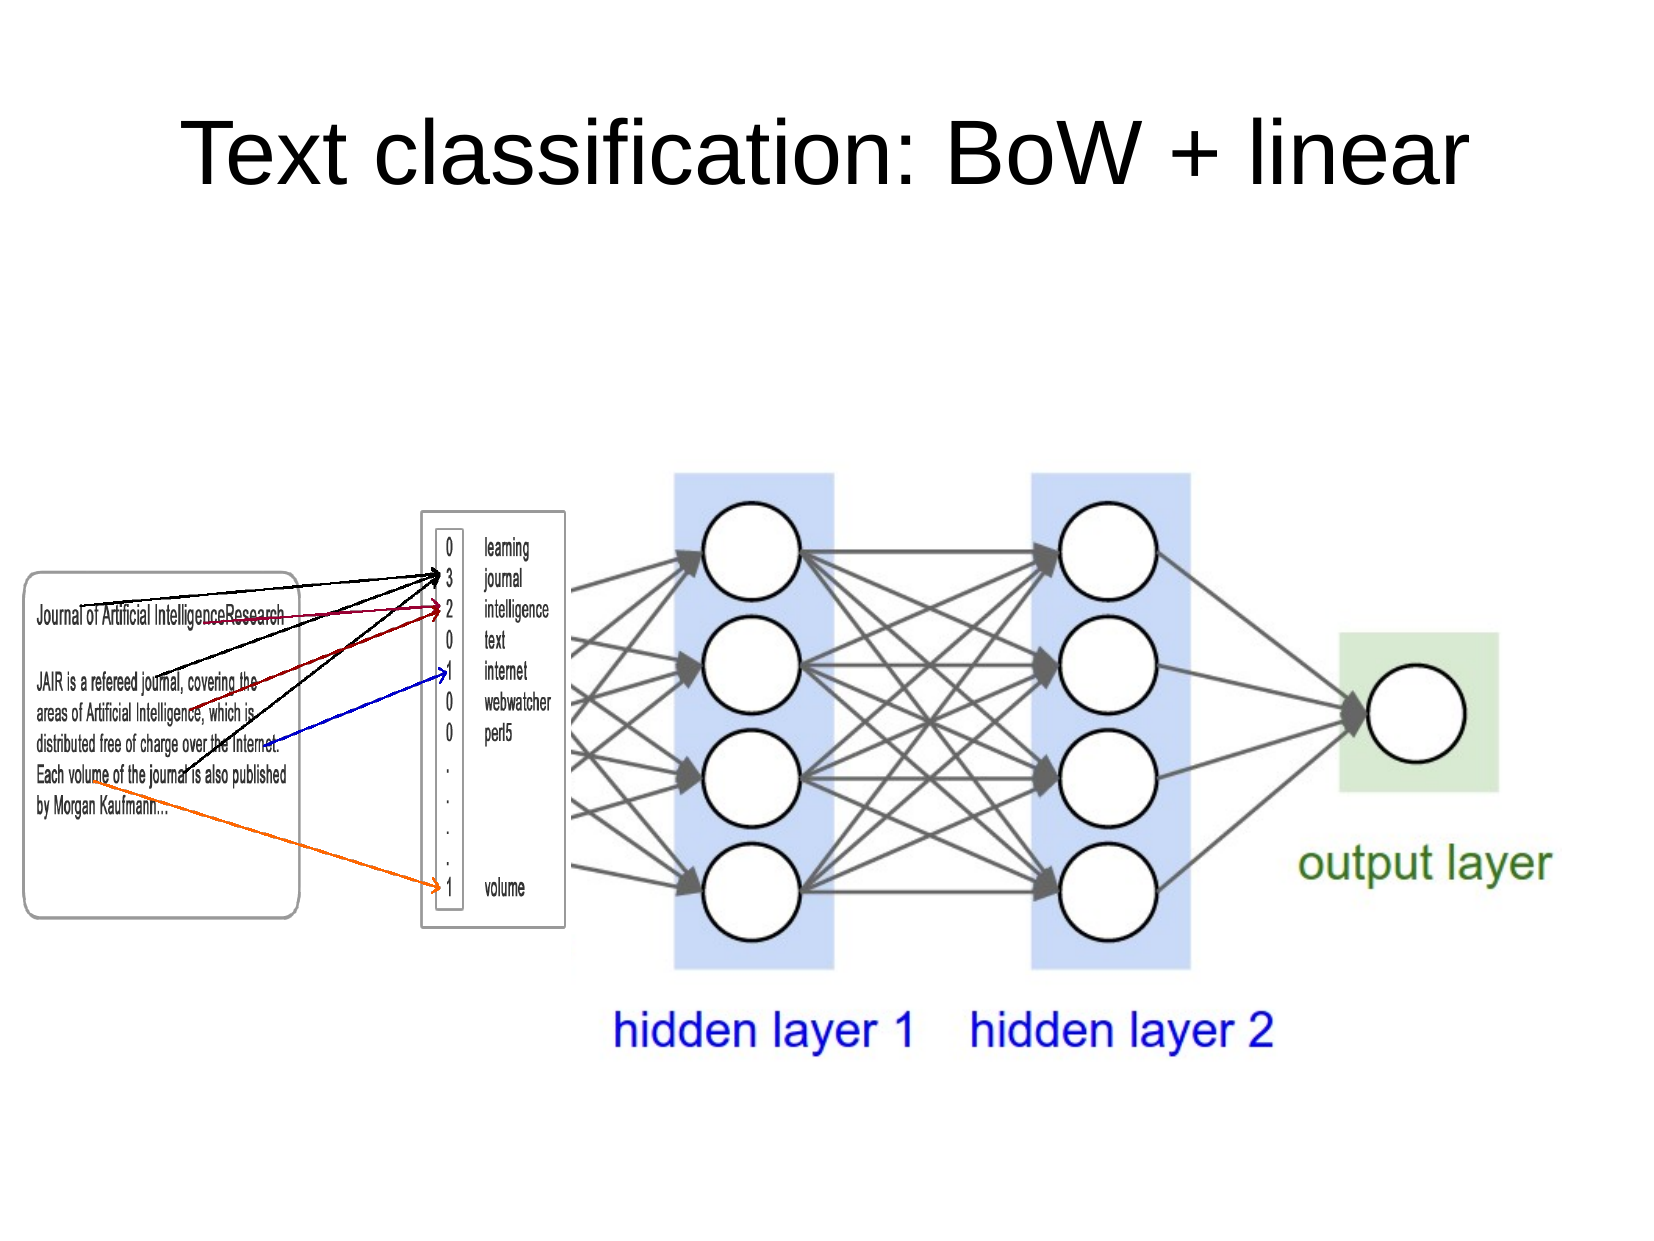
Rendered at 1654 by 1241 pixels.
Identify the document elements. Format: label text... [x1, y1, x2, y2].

picture [325, 459, 1562, 1066]
picture [21, 508, 567, 930]
text_box [5, 439, 571, 1025]
title Text classification: BoW + linear [82, 49, 1571, 257]
